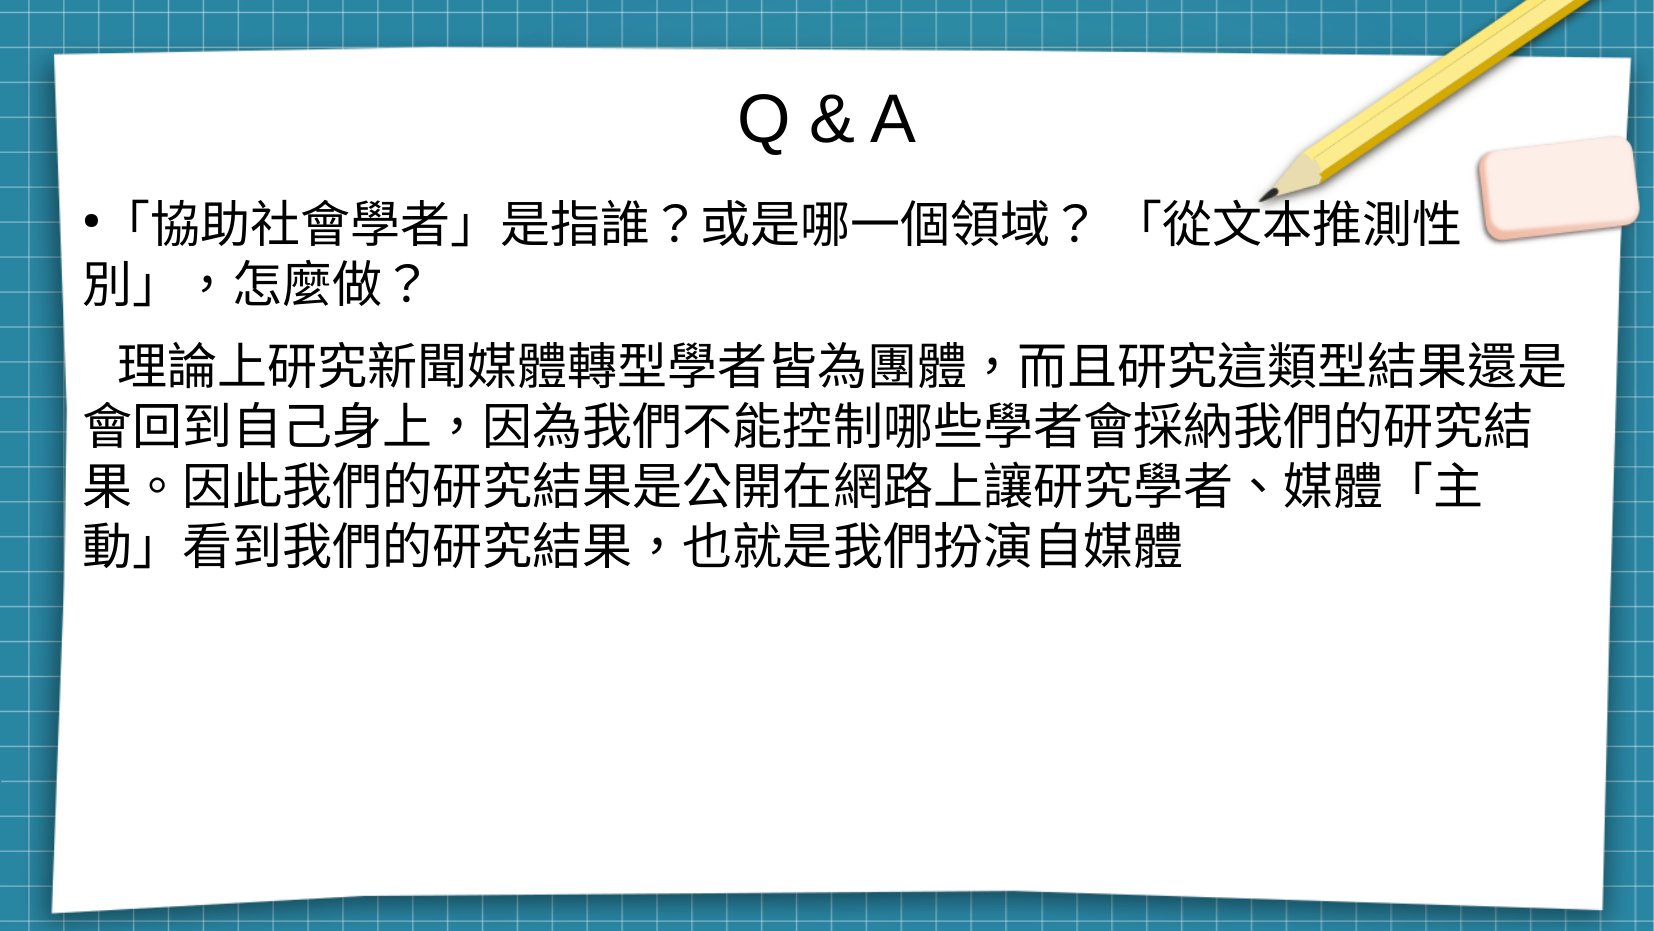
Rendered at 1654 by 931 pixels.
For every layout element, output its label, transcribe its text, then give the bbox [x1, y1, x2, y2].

list 「協助社會學者」是指誰？或是哪一個領域？ 「從文本推測性別」，怎麼做？ 理論上研究新聞媒體轉型學者皆為團體，而且研究這類型結果還是會回到自己身上，因為我們不能控制哪些學者會採納我們的研究結果。因此我們的研究結果是公開在網路上讓研究學者、媒體「主動」看到我們的研究結果，也就是我們扮演自媒體 [82, 192, 1571, 868]
title Q & A [82, 37, 1571, 192]
